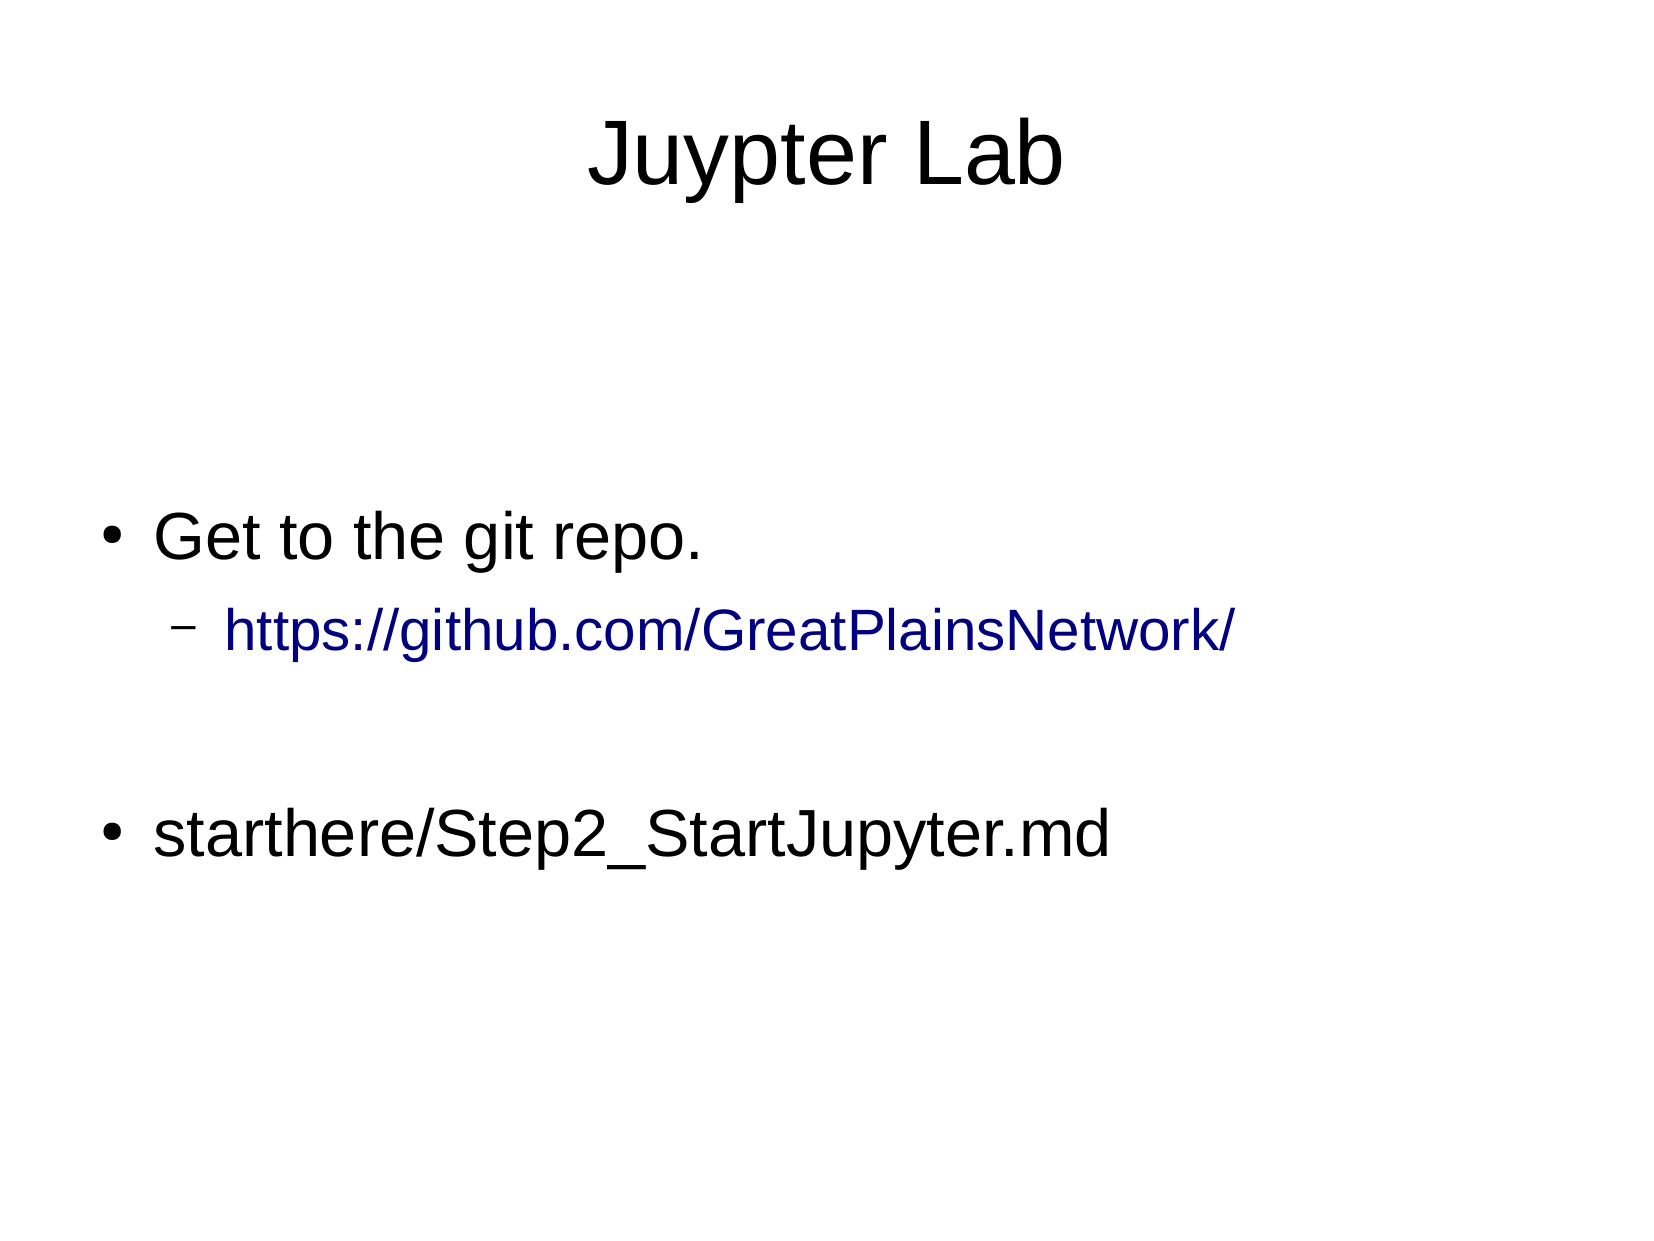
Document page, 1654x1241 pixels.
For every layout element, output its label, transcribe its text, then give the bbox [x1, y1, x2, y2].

title Juypter Lab [82, 49, 1571, 257]
list Get to the git repo. https://github.com/GreatPlainsNetwork/ starthere/Step2_StartJupyter.md [82, 290, 1571, 1010]
